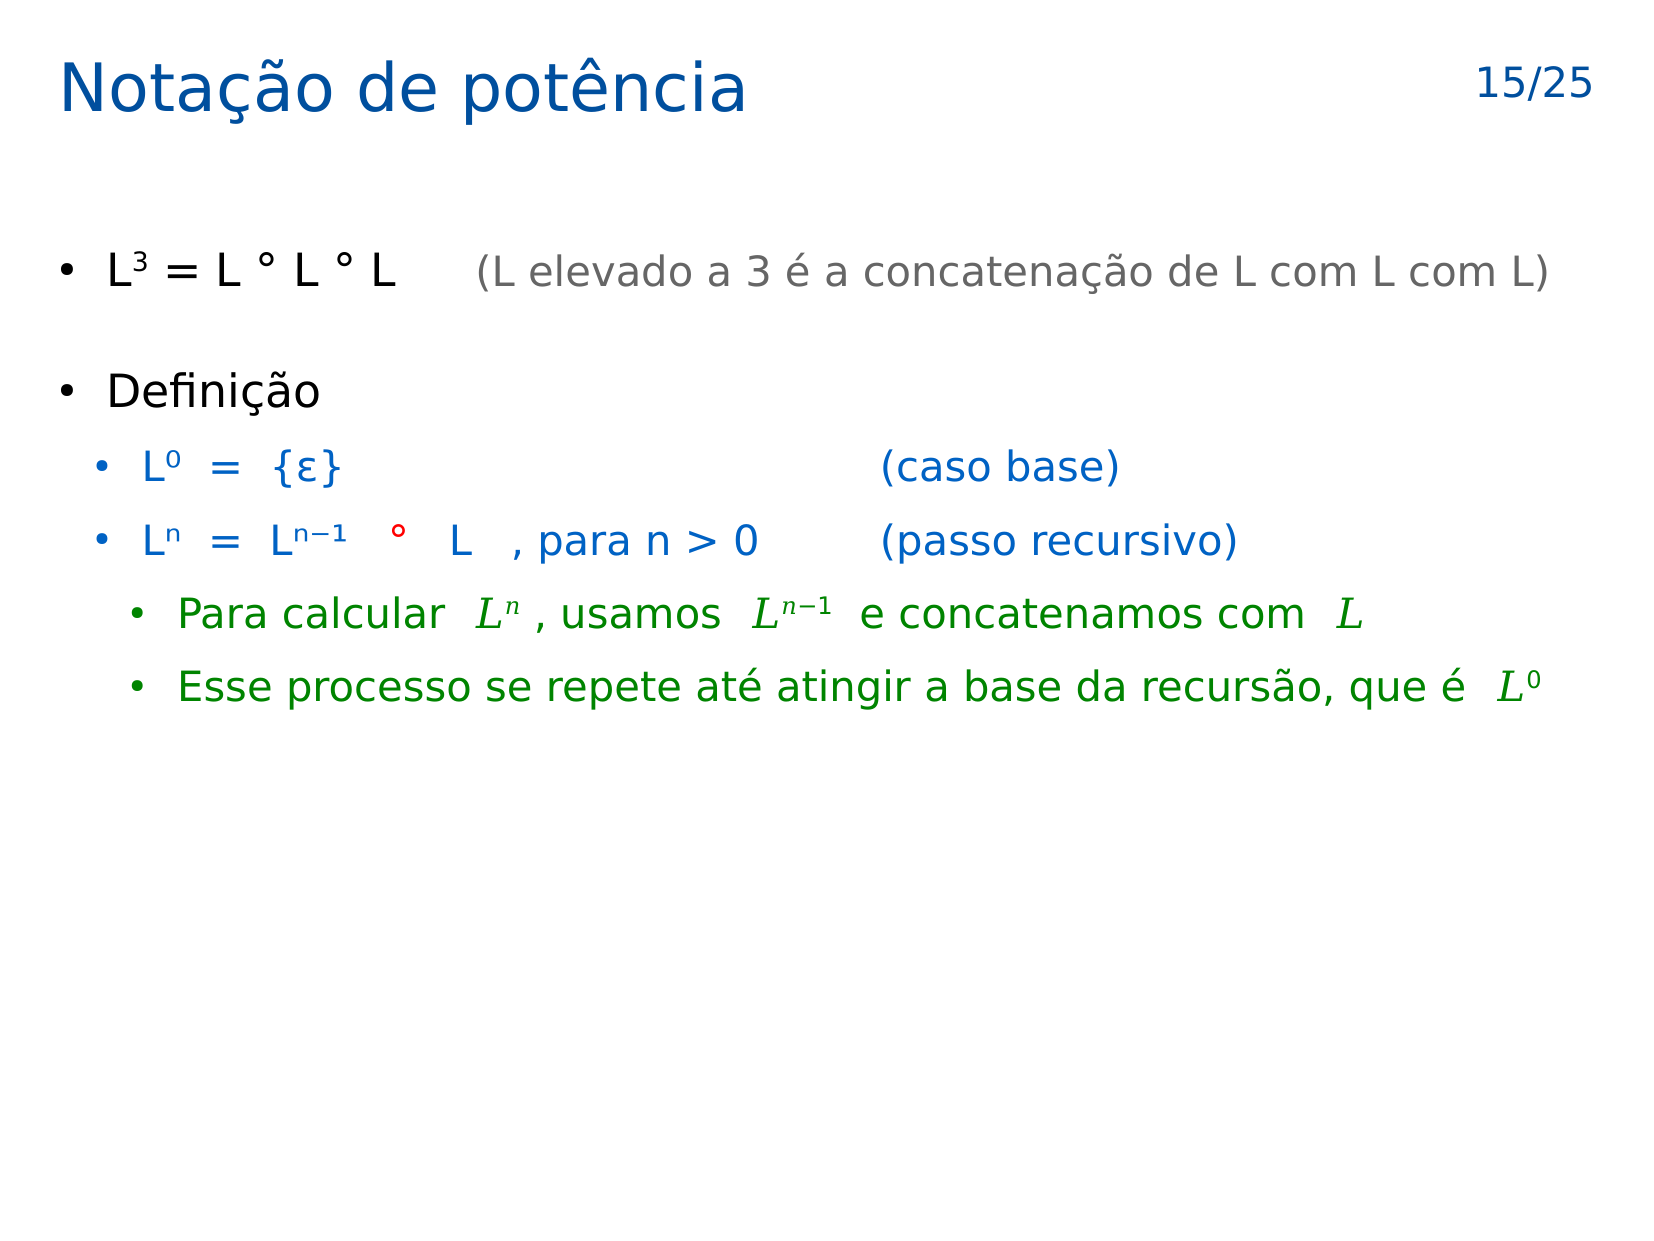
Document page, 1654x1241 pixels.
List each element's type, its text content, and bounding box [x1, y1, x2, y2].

title Notação de potência [59, 29, 1625, 148]
list L3 = L ° L ° L (L elevado a 3 é a concatenação de L com L com L) Definição L⁰ = {ε} (caso base) Lⁿ = Lⁿ⁻¹ ° L , para n > 0 (passo recursivo) Para calcular 𝐿𝑛 , usamos 𝐿𝑛−1 e concatenamos com 𝐿 Esse processo se repete até atingir a base da recursão, que é 𝐿0 [59, 236, 1595, 1211]
